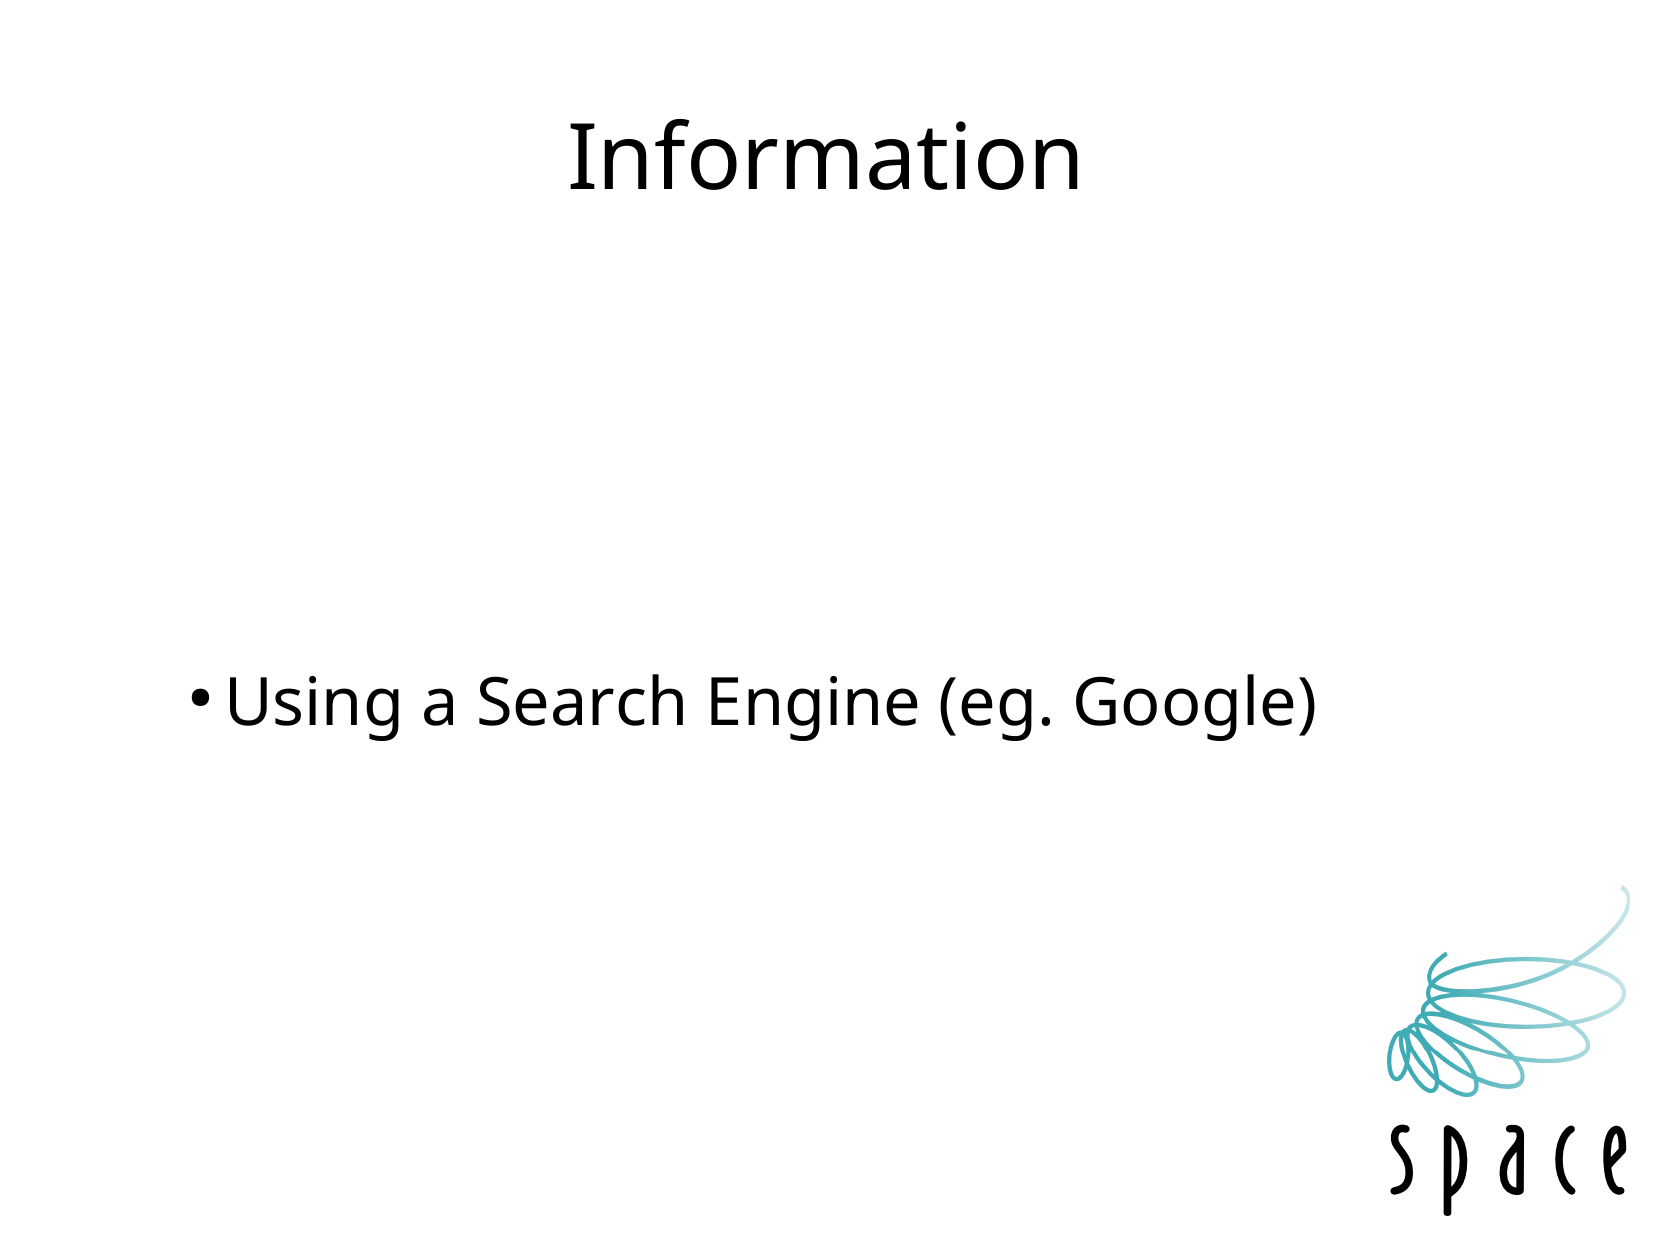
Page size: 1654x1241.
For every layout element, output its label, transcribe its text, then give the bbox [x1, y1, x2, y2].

title Information [82, 56, 1571, 249]
picture [1387, 885, 1630, 1216]
subtitle Using a Search Engine (eg. Google)‏ [82, 297, 1571, 1102]
